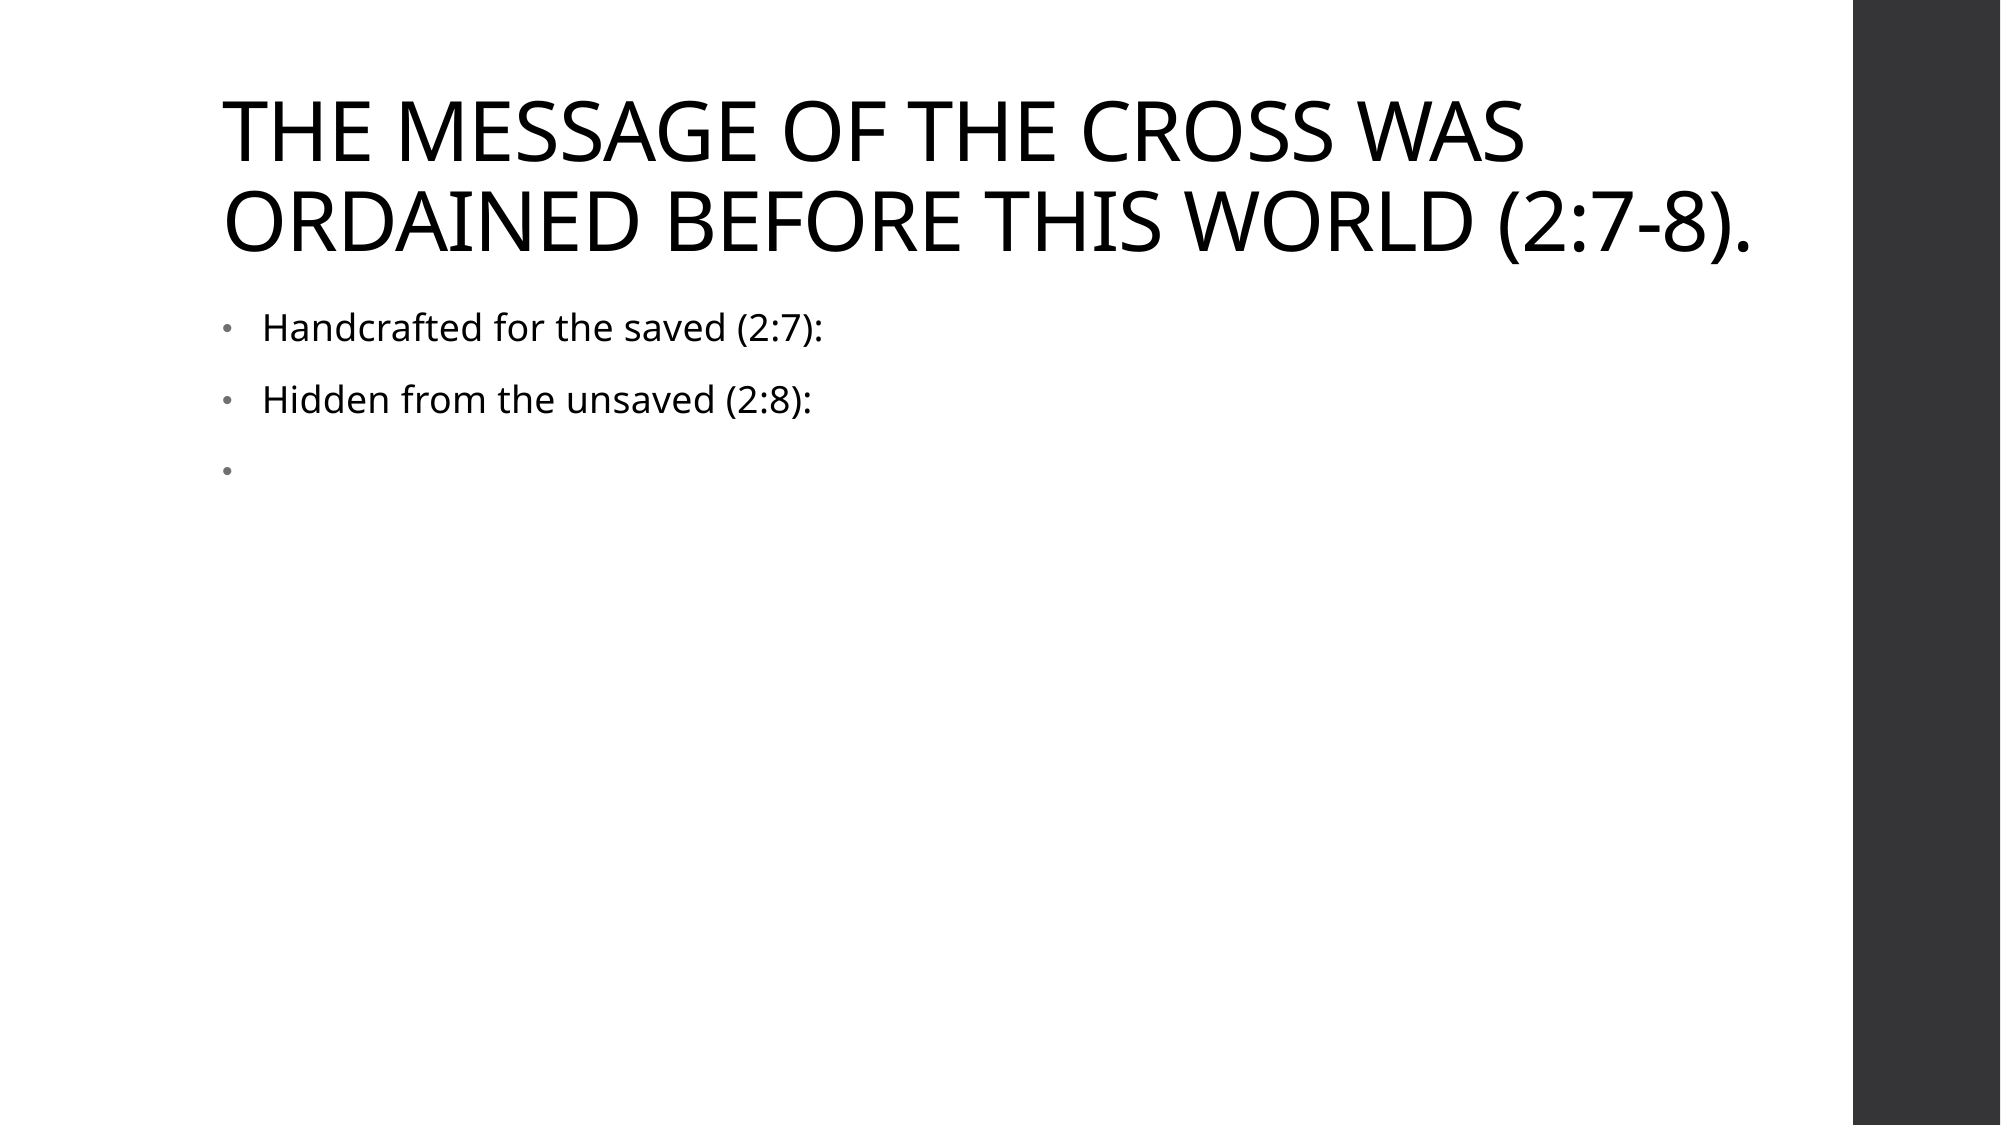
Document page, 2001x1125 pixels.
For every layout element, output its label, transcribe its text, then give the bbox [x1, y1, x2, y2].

title THE MESSAGE OF THE CROSS WAS ORDAINED BEFORE THIS WORLD (2:7-8). [206, 60, 1797, 278]
list Handcrafted for the saved (2:7): Hidden from the unsaved (2:8): [206, 299, 1617, 1014]
